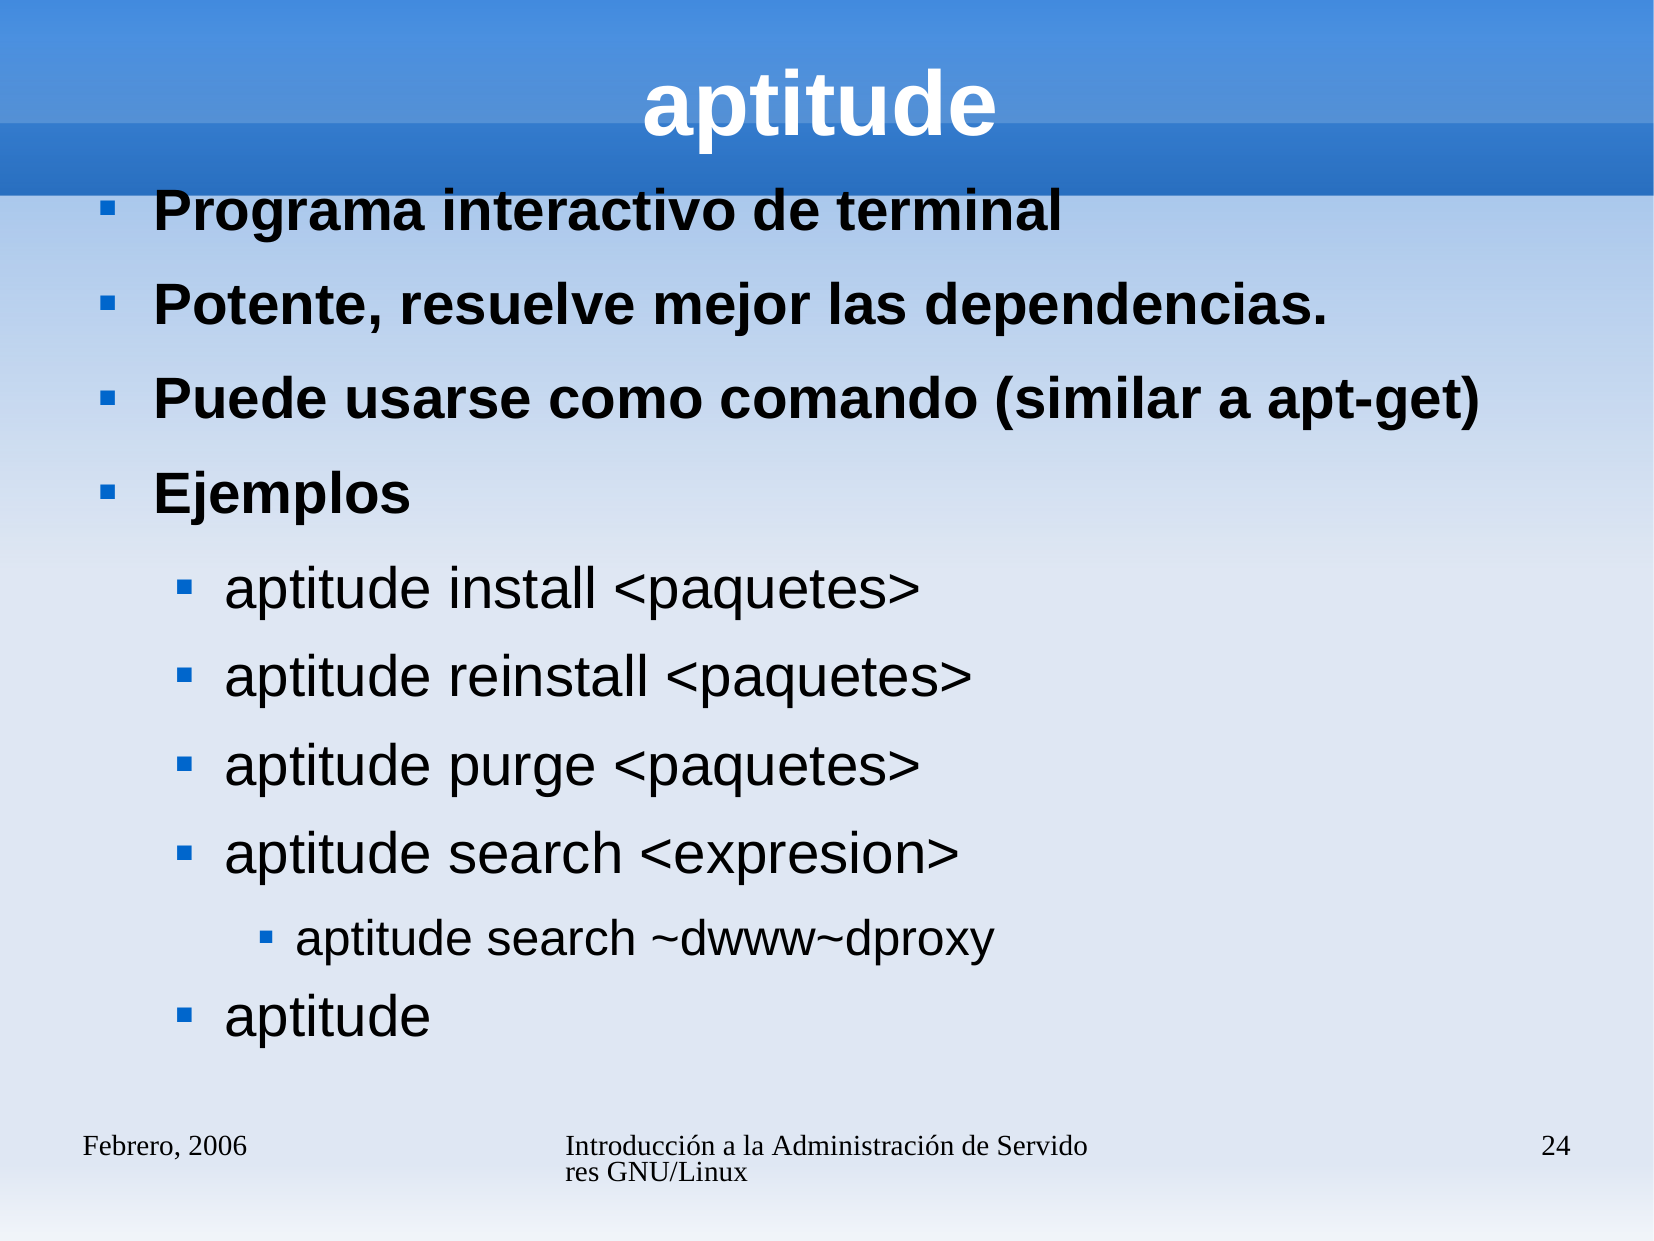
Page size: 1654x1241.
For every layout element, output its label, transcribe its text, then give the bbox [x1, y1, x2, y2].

picture [0, 0, 1654, 1241]
title aptitude [76, 0, 1565, 208]
list Programa interactivo de terminal Potente, resuelve mejor las dependencias. Puede usarse como comando (similar a apt-get) Ejemplos aptitude install <paquetes> aptitude reinstall <paquetes> aptitude purge <paquetes> aptitude search <expresion> aptitude search ~dwww~dproxy aptitude [82, 177, 1571, 1182]
